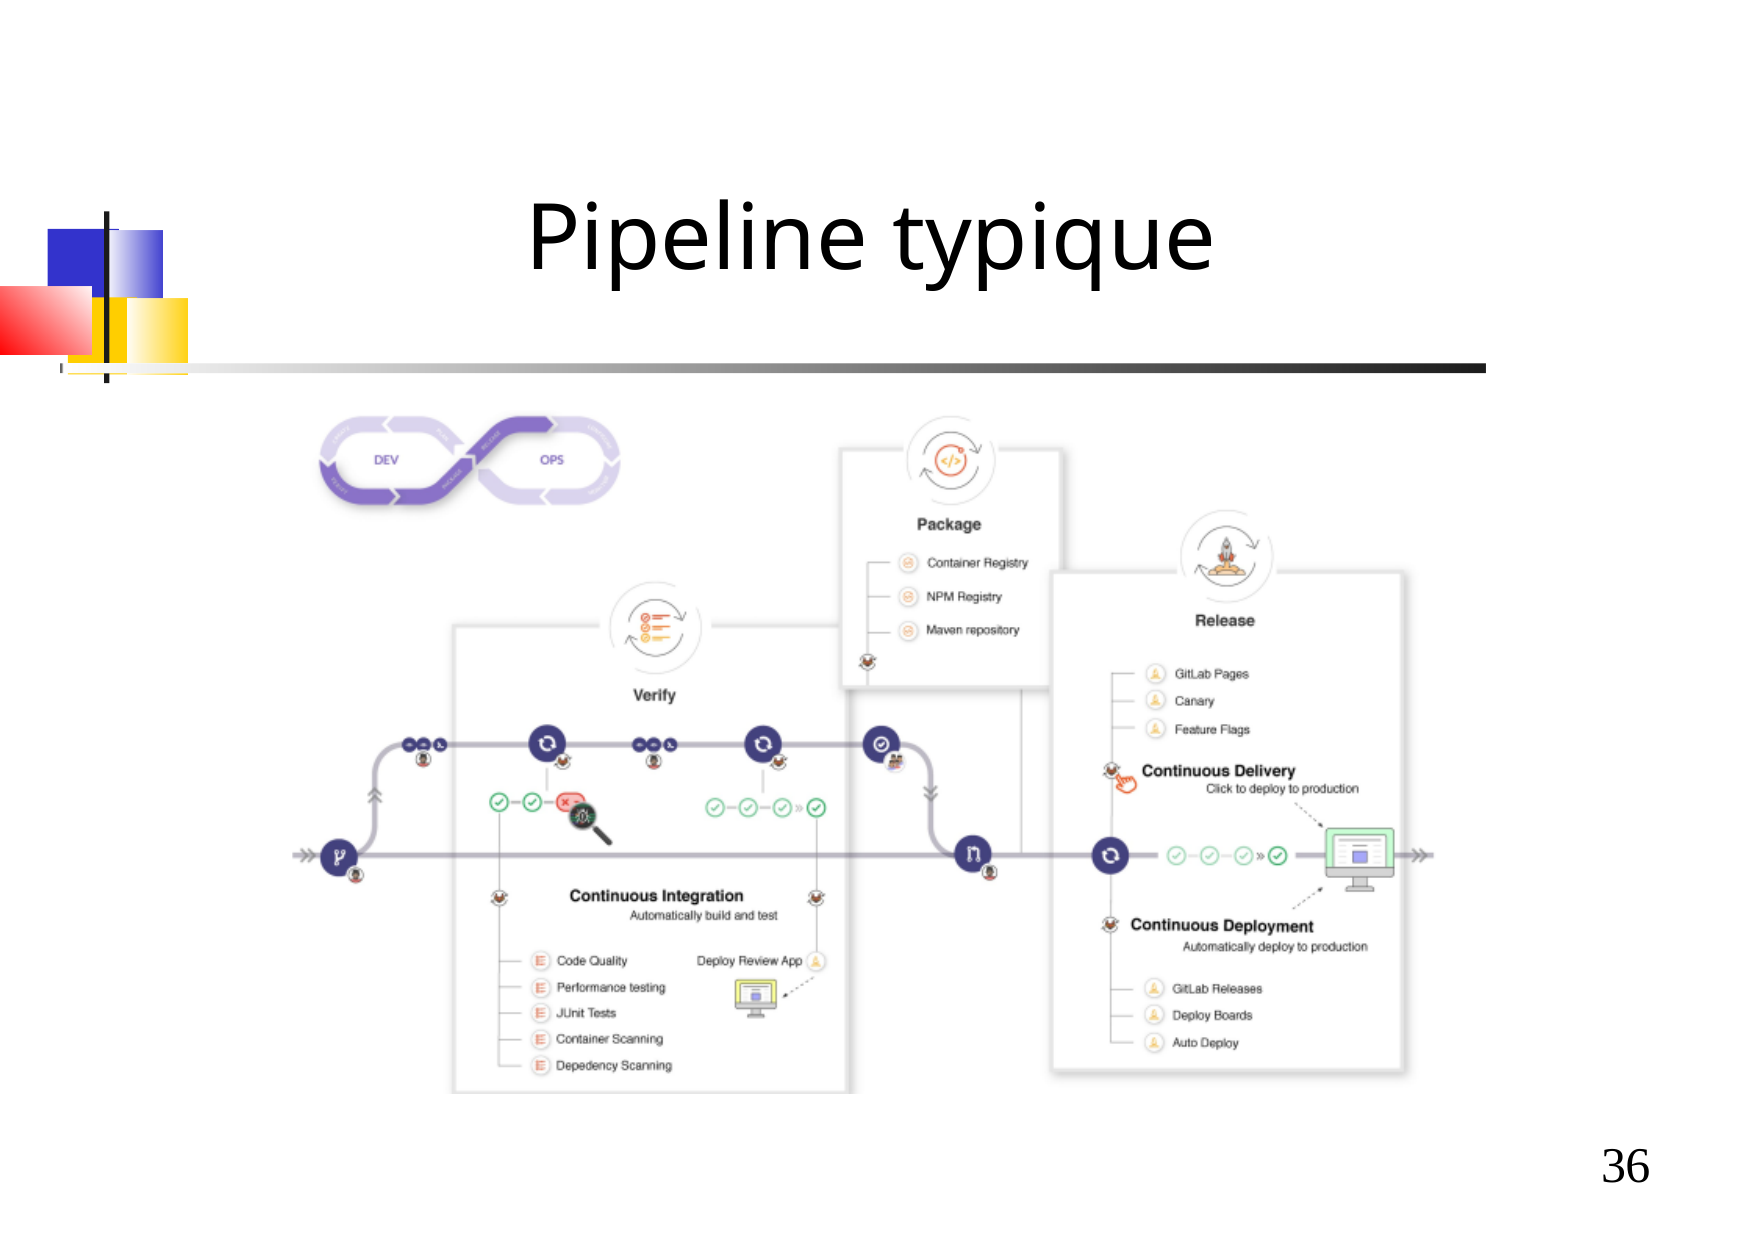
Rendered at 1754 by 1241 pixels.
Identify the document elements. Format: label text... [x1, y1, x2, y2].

picture [0, 285, 92, 355]
picture [291, 410, 1462, 1094]
title Pipeline typique [179, 183, 1564, 406]
text_box 36 [1598, 1130, 1654, 1193]
picture [60, 229, 179, 384]
